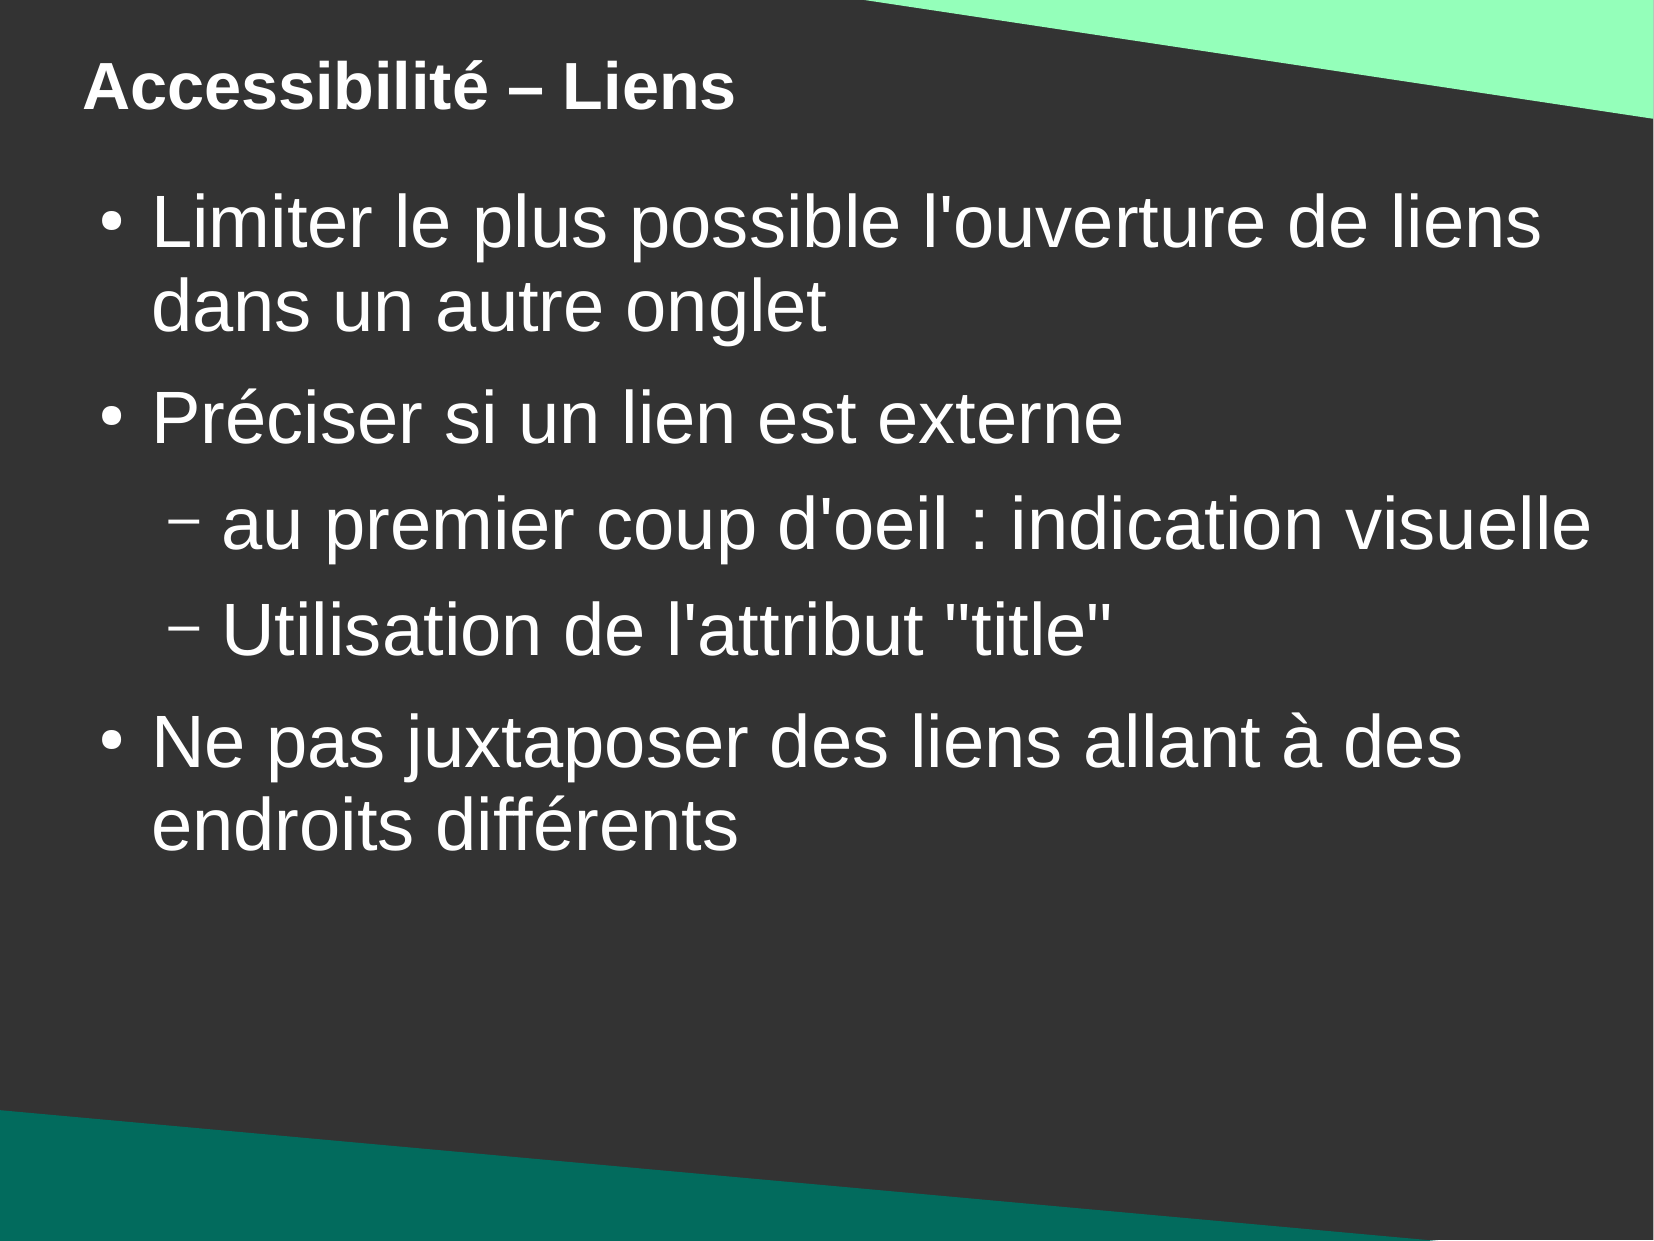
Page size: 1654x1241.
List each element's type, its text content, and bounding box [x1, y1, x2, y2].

title Accessibilité – Liens [82, 49, 1571, 152]
list Limiter le plus possible l'ouverture de liens dans un autre onglet Préciser si un lien est externe au premier coup d'oeil : indication visuelle Utilisation de l'attribut "title" Ne pas juxtaposer des liens allant à des endroits différents [80, 180, 1605, 898]
text_box [864, 0, 1654, 119]
